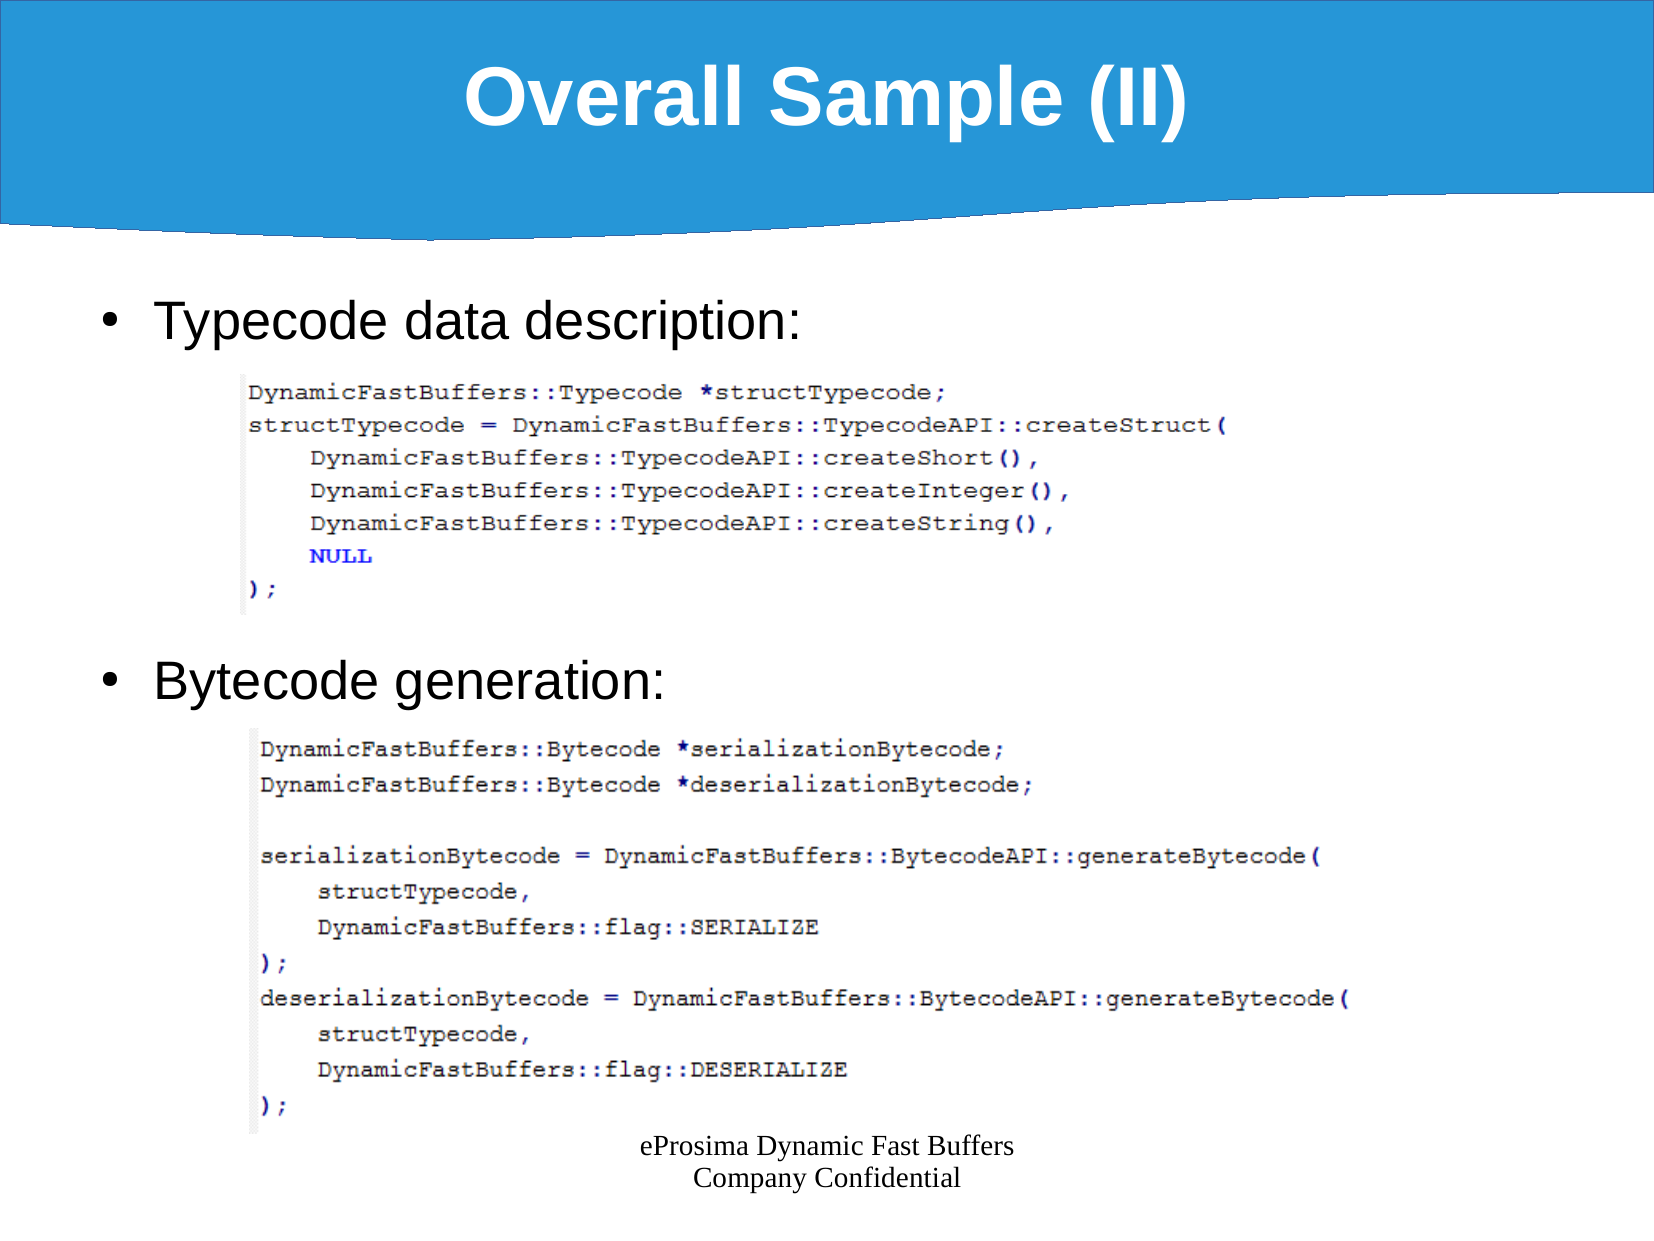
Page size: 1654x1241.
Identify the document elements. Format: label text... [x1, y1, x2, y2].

list Typecode data description: Bytecode generation: [82, 290, 1571, 1010]
text_box Overall Sample (II) [0, 0, 1654, 241]
picture [249, 728, 1420, 1134]
picture [240, 374, 1276, 616]
